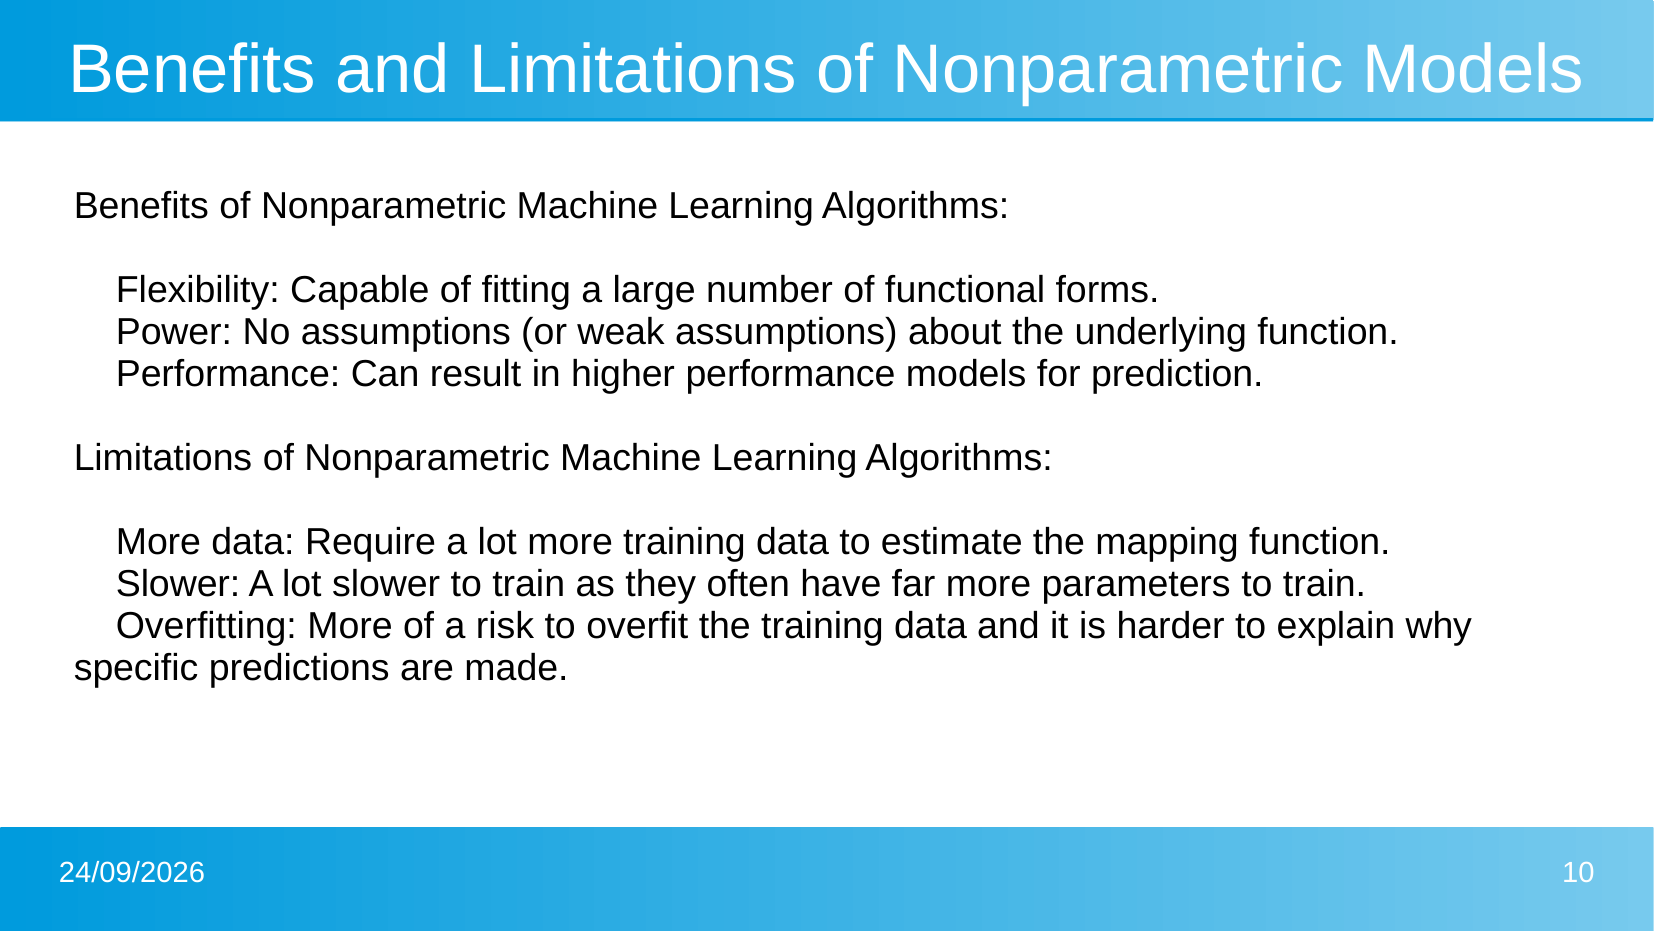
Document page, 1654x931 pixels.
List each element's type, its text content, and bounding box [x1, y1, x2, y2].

title Benefits and Limitations of Nonparametric Models [59, 29, 1595, 108]
text_box Benefits of Nonparametric Machine Learning Algorithms: Flexibility: Capable of fitting a large number of functional forms. Power: No assumptions (or weak assumptions) about the underlying function. Performance: Can result in higher performance models for prediction. Limitations of Nonparametric Machine Learning Algorithms: More data: Require a lot more training data to estimate the mapping function. Slower: A lot slower to train as they often have far more parameters to train. Overfitting: More of a risk to overfit the training data and it is harder to explain why specific predictions are made. [59, 177, 1595, 738]
